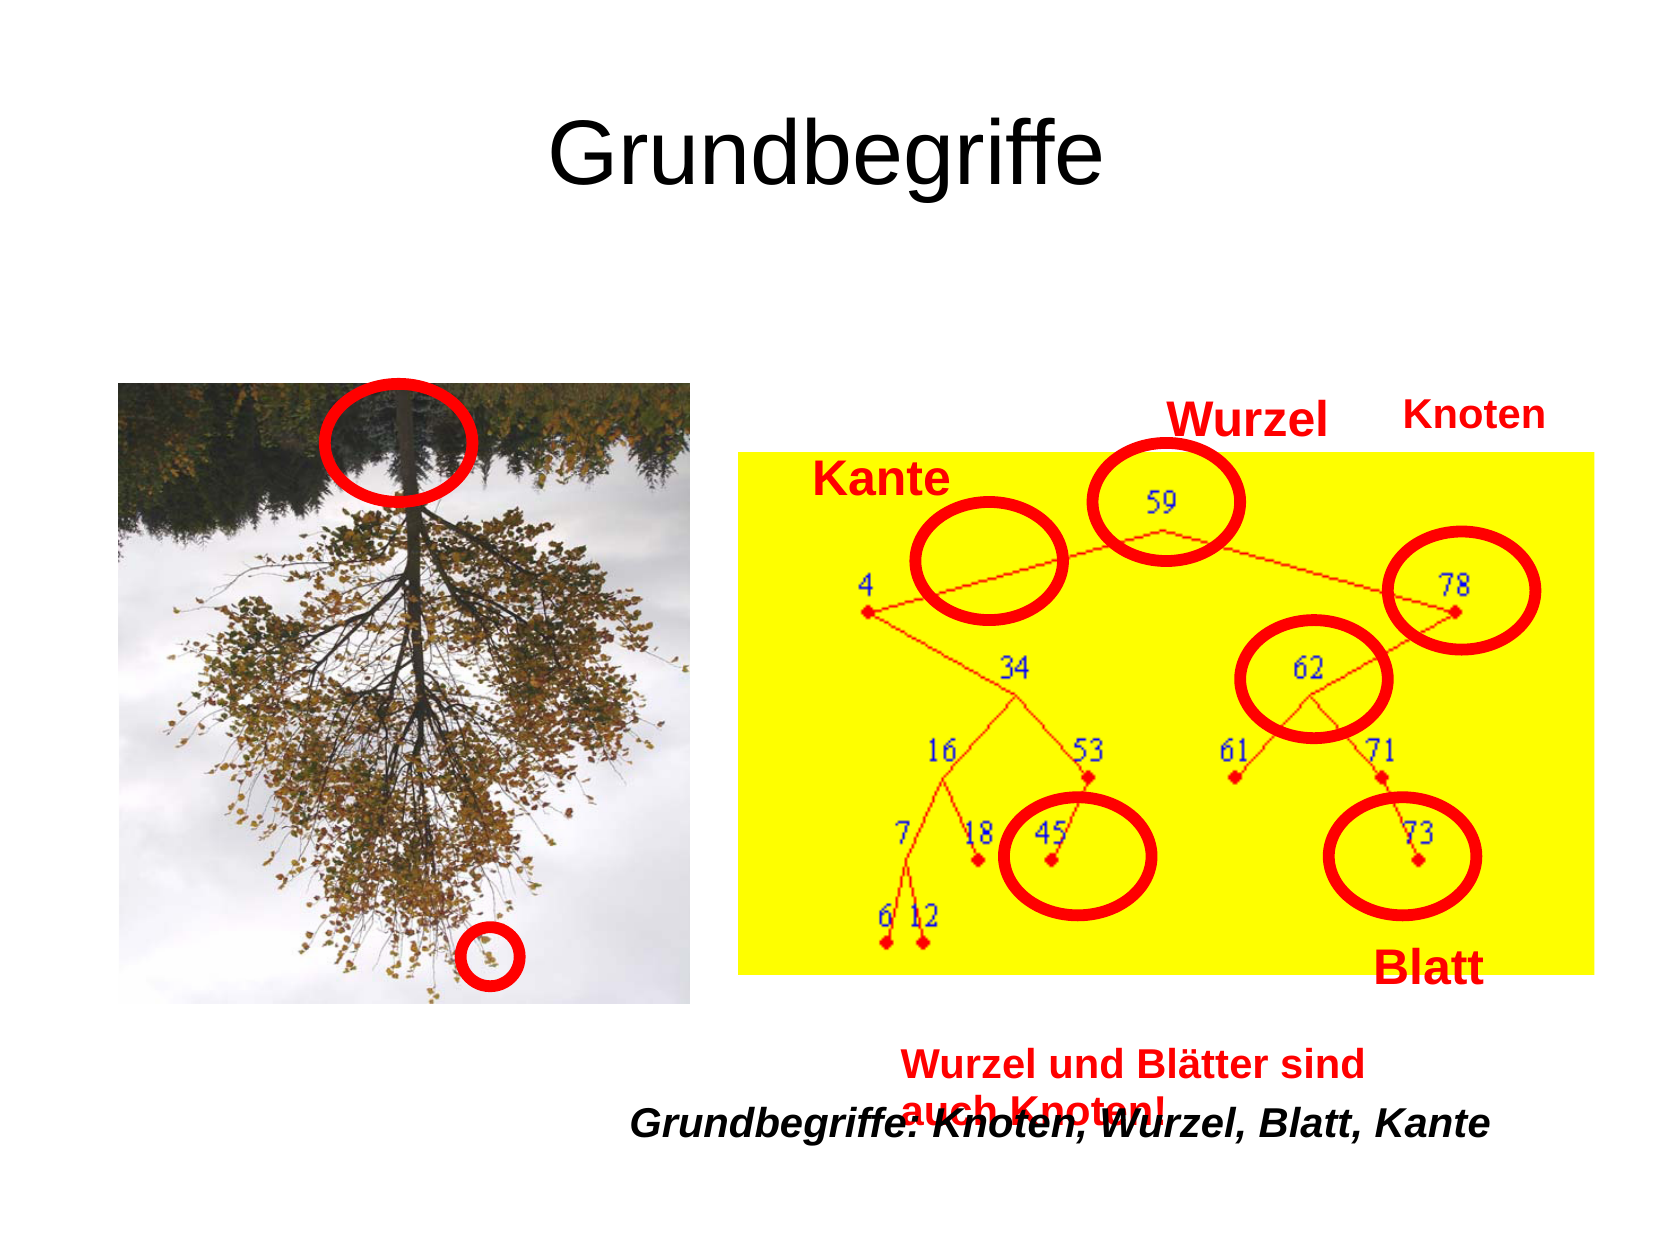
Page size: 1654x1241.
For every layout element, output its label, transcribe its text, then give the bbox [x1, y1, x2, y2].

text_box Blatt [1358, 932, 1565, 1004]
title Grundbegriffe [82, 56, 1571, 250]
text_box Wurzel und Blätter sind auch Knoten! [885, 1033, 1388, 1092]
text_box Kante [797, 442, 1004, 515]
picture [738, 452, 1595, 975]
text_box Wurzel [1151, 383, 1359, 456]
picture [922, 510, 1057, 614]
picture [1099, 452, 1234, 555]
text_box Grundbegriffe: Knoten, Wurzel, Blatt, Kante [177, 1092, 1506, 1155]
text_box Knoten [1387, 383, 1595, 447]
picture [118, 383, 690, 1004]
picture [331, 390, 466, 496]
